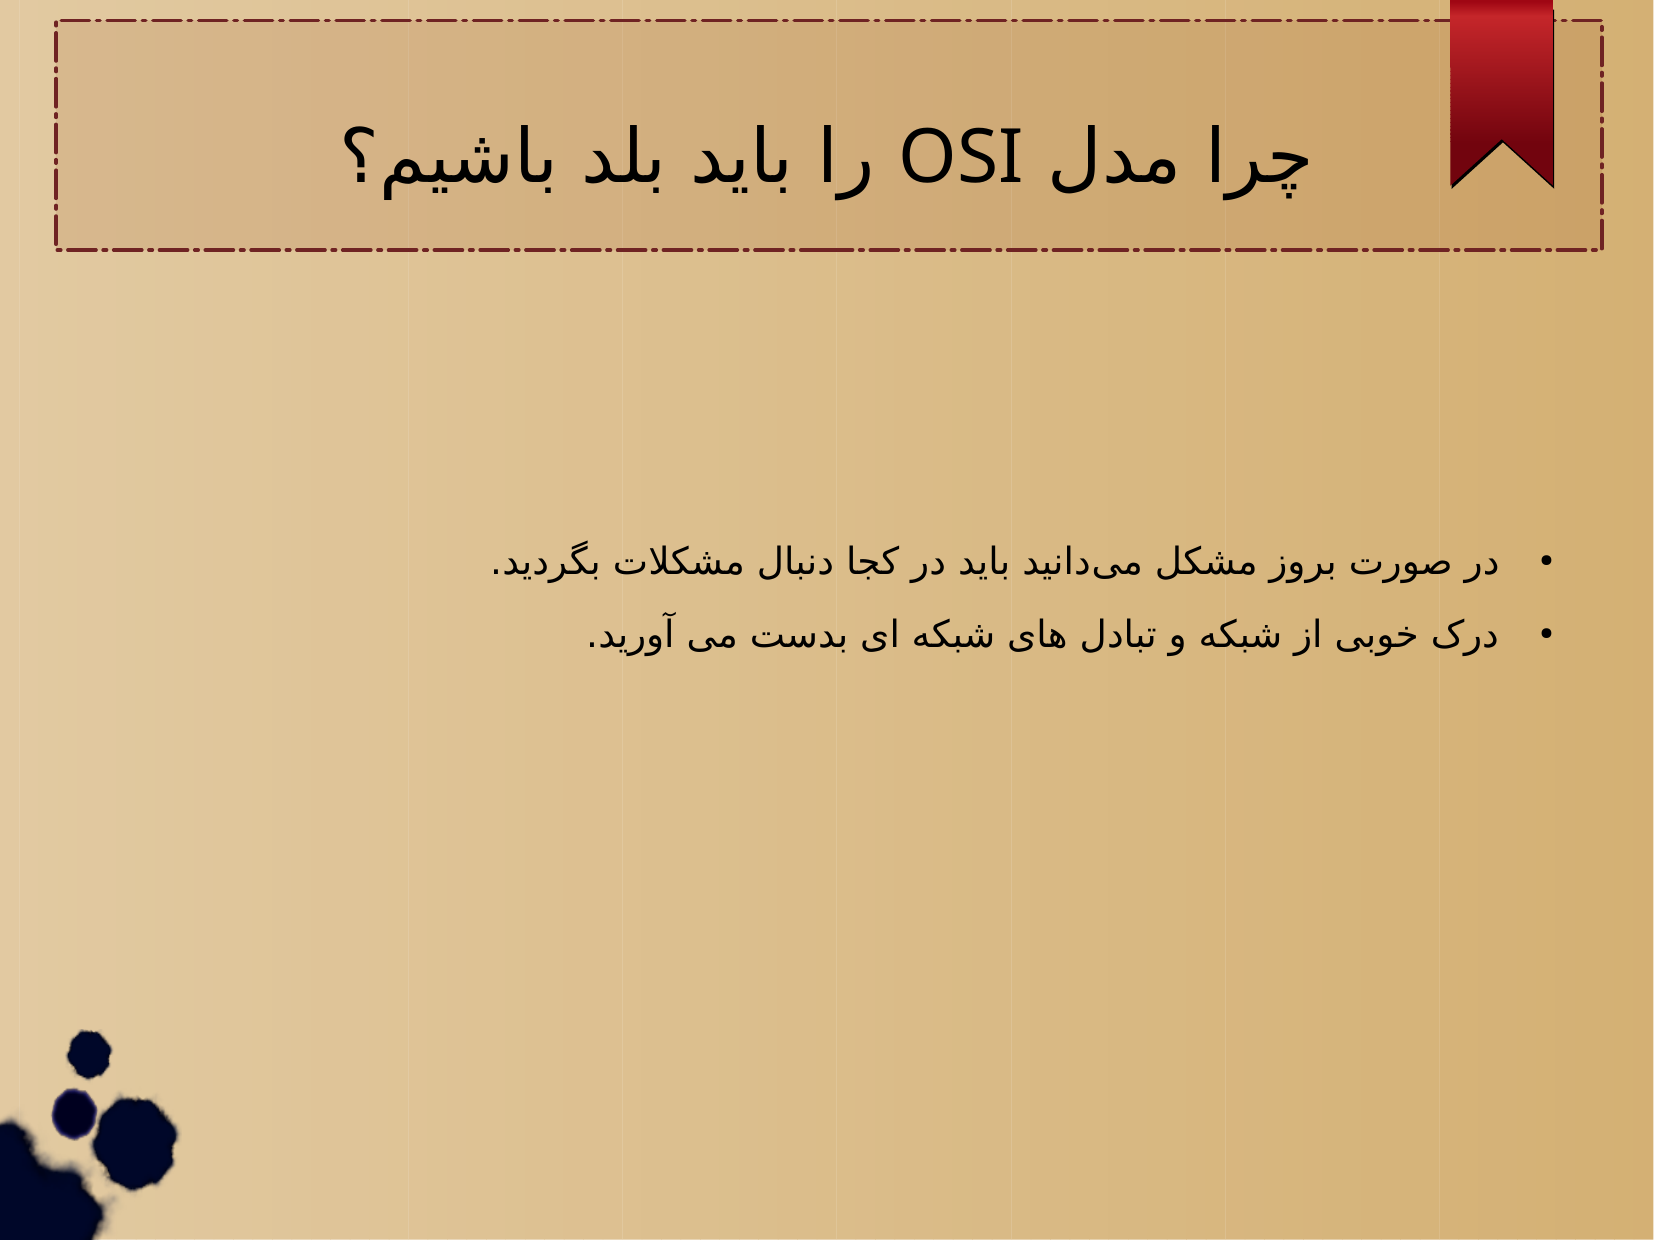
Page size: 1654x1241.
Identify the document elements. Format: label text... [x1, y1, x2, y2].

list در صورت بروز مشکل می‌دانید باید در کجا دنبال مشکلات بگردید. درک خوبی از شبکه و تبادل های شبکه ای بدست می آورید. [82, 540, 1571, 820]
title چرا مدل OSI را باید بلد باشیم؟ [82, 49, 1571, 257]
